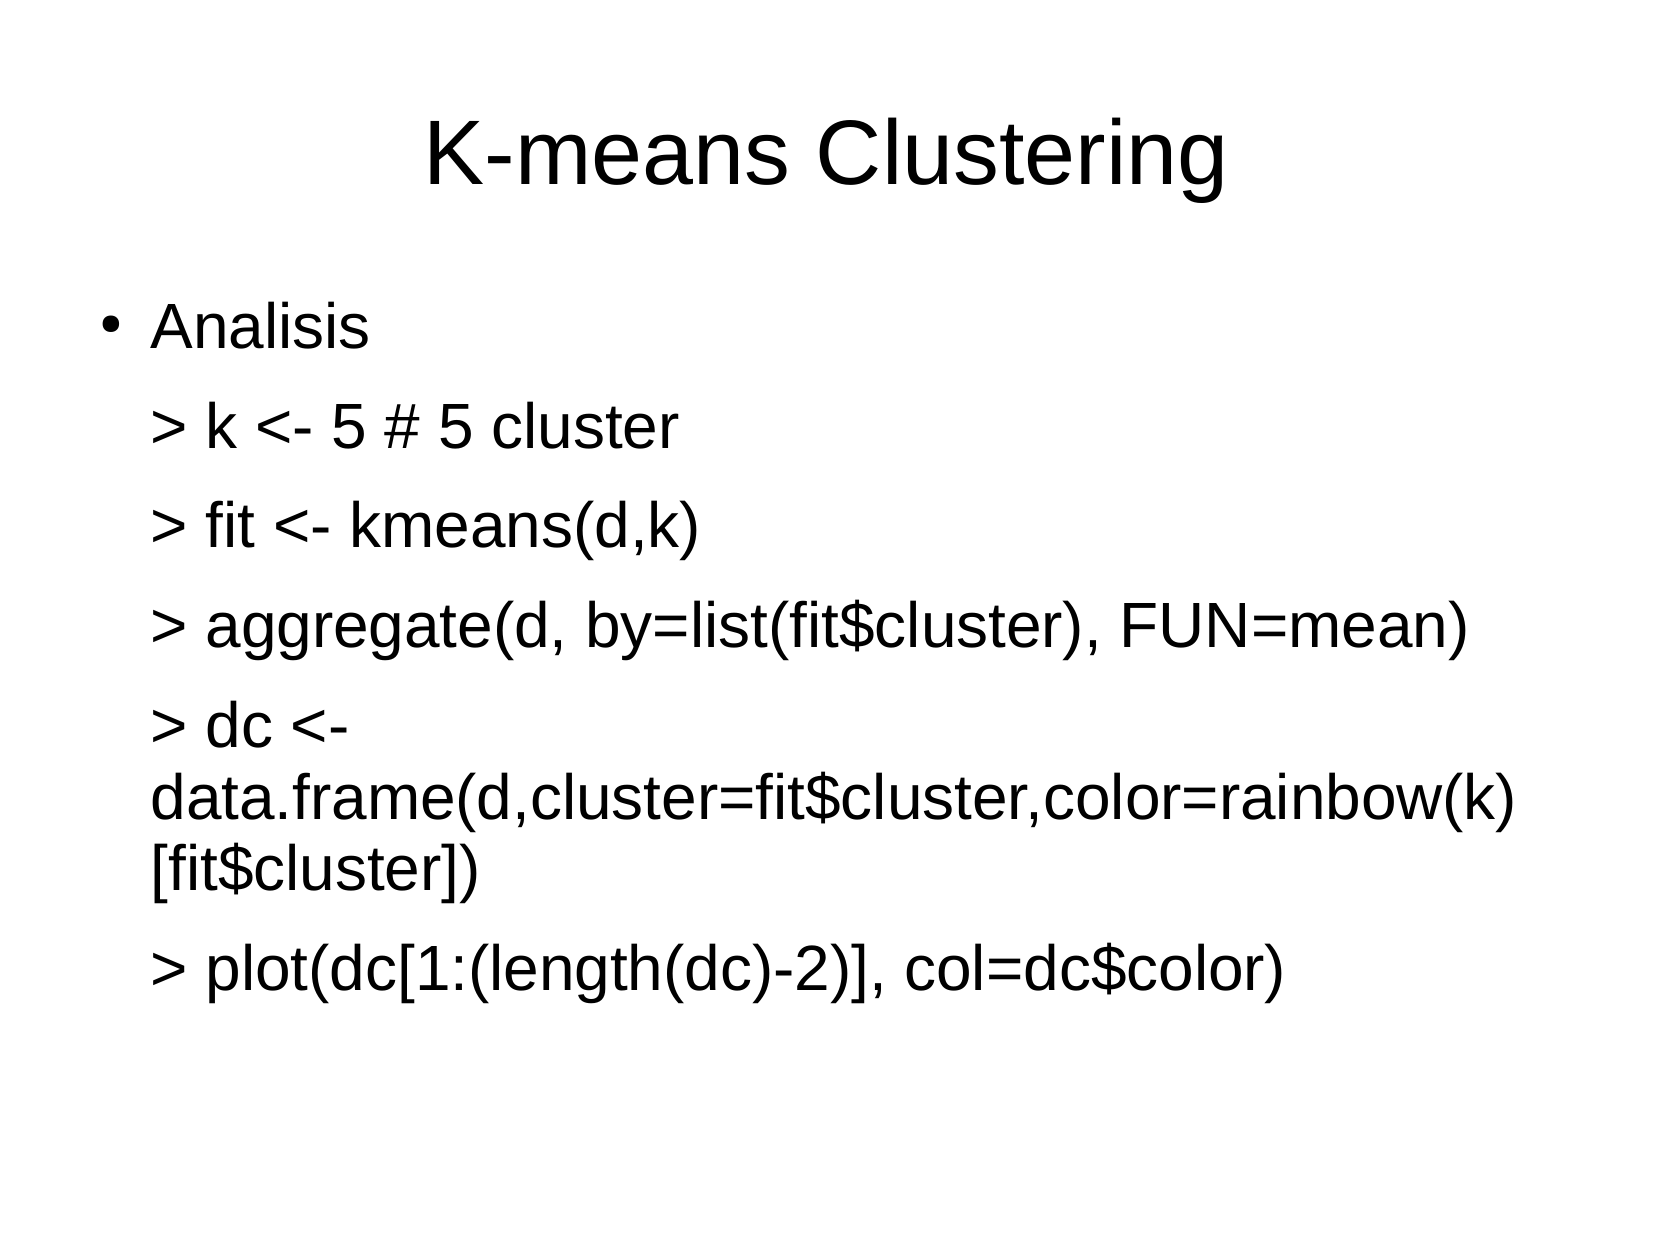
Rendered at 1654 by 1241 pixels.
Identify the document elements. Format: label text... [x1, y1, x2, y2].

title K-means Clustering [82, 49, 1571, 257]
list Analisis > k <- 5 # 5 cluster > fit <- kmeans(d,k) > aggregate(d, by=list(fit$cluster), FUN=mean) > dc <- data.frame(d,cluster=fit$cluster,color=rainbow(k)[fit$cluster]) > plot(dc[1:(length(dc)-2)], col=dc$color) [82, 290, 1571, 1010]
